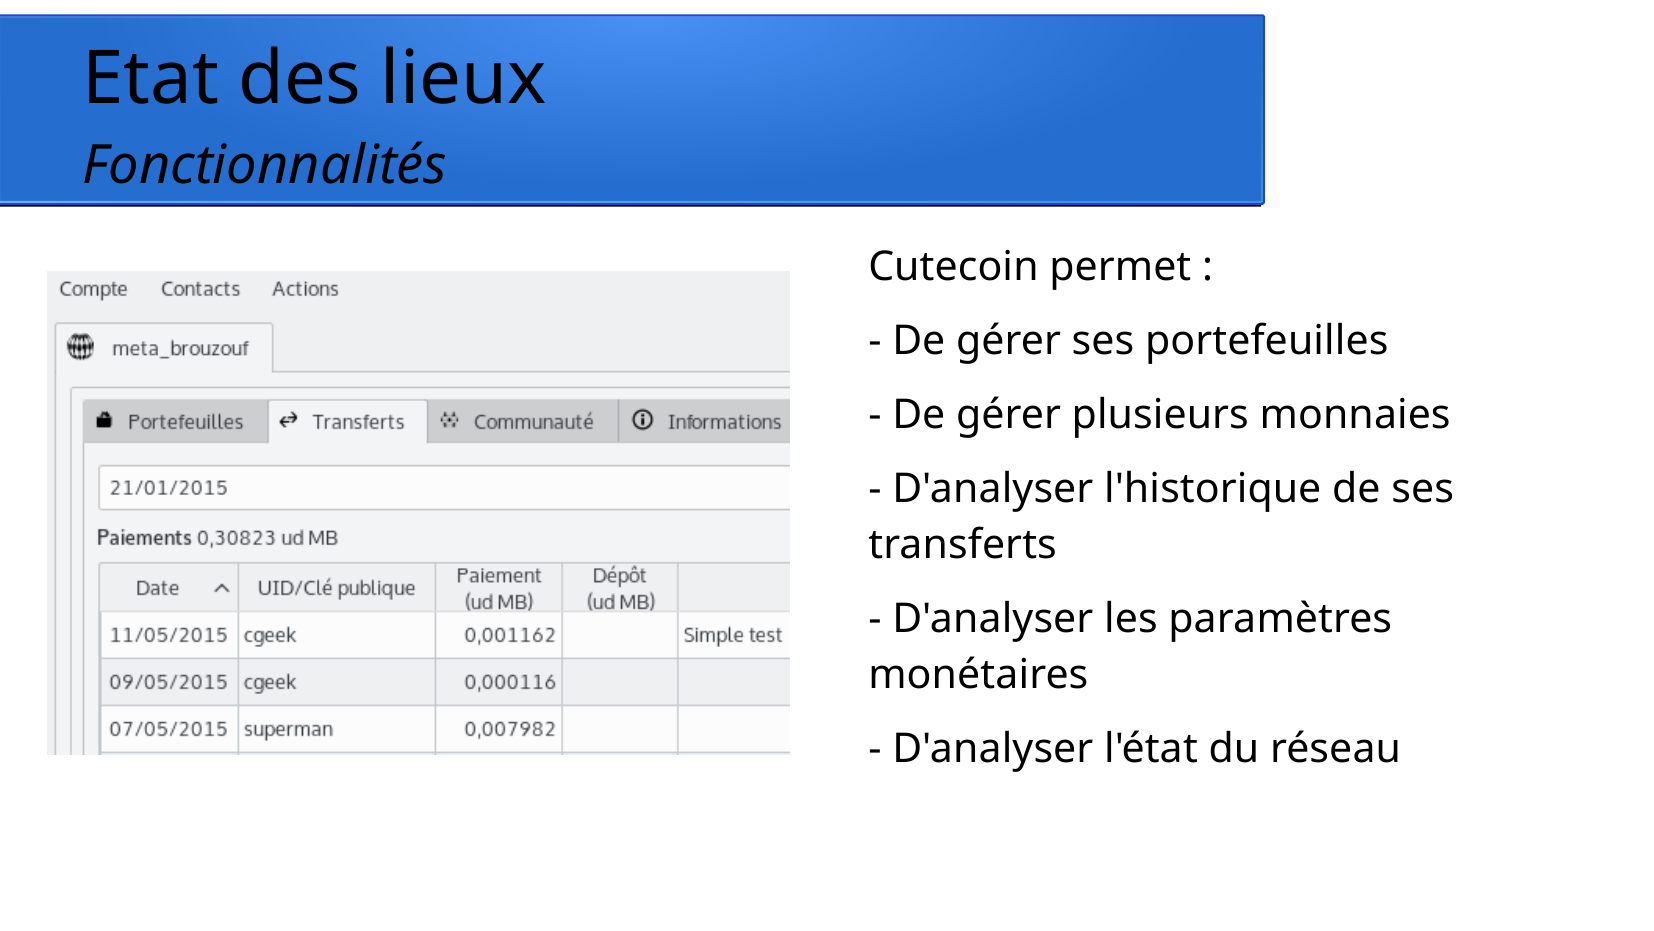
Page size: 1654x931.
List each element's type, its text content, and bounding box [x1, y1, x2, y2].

list Cutecoin permet : - De gérer ses portefeuilles - De gérer plusieurs monnaies - D'analyser l'historique de ses transferts - D'analyser les paramètres monétaires - D'analyser l'état du réseau [868, 236, 1595, 776]
picture [47, 271, 790, 755]
title Etat des lieux Fonctionnalités [82, 28, 1235, 196]
